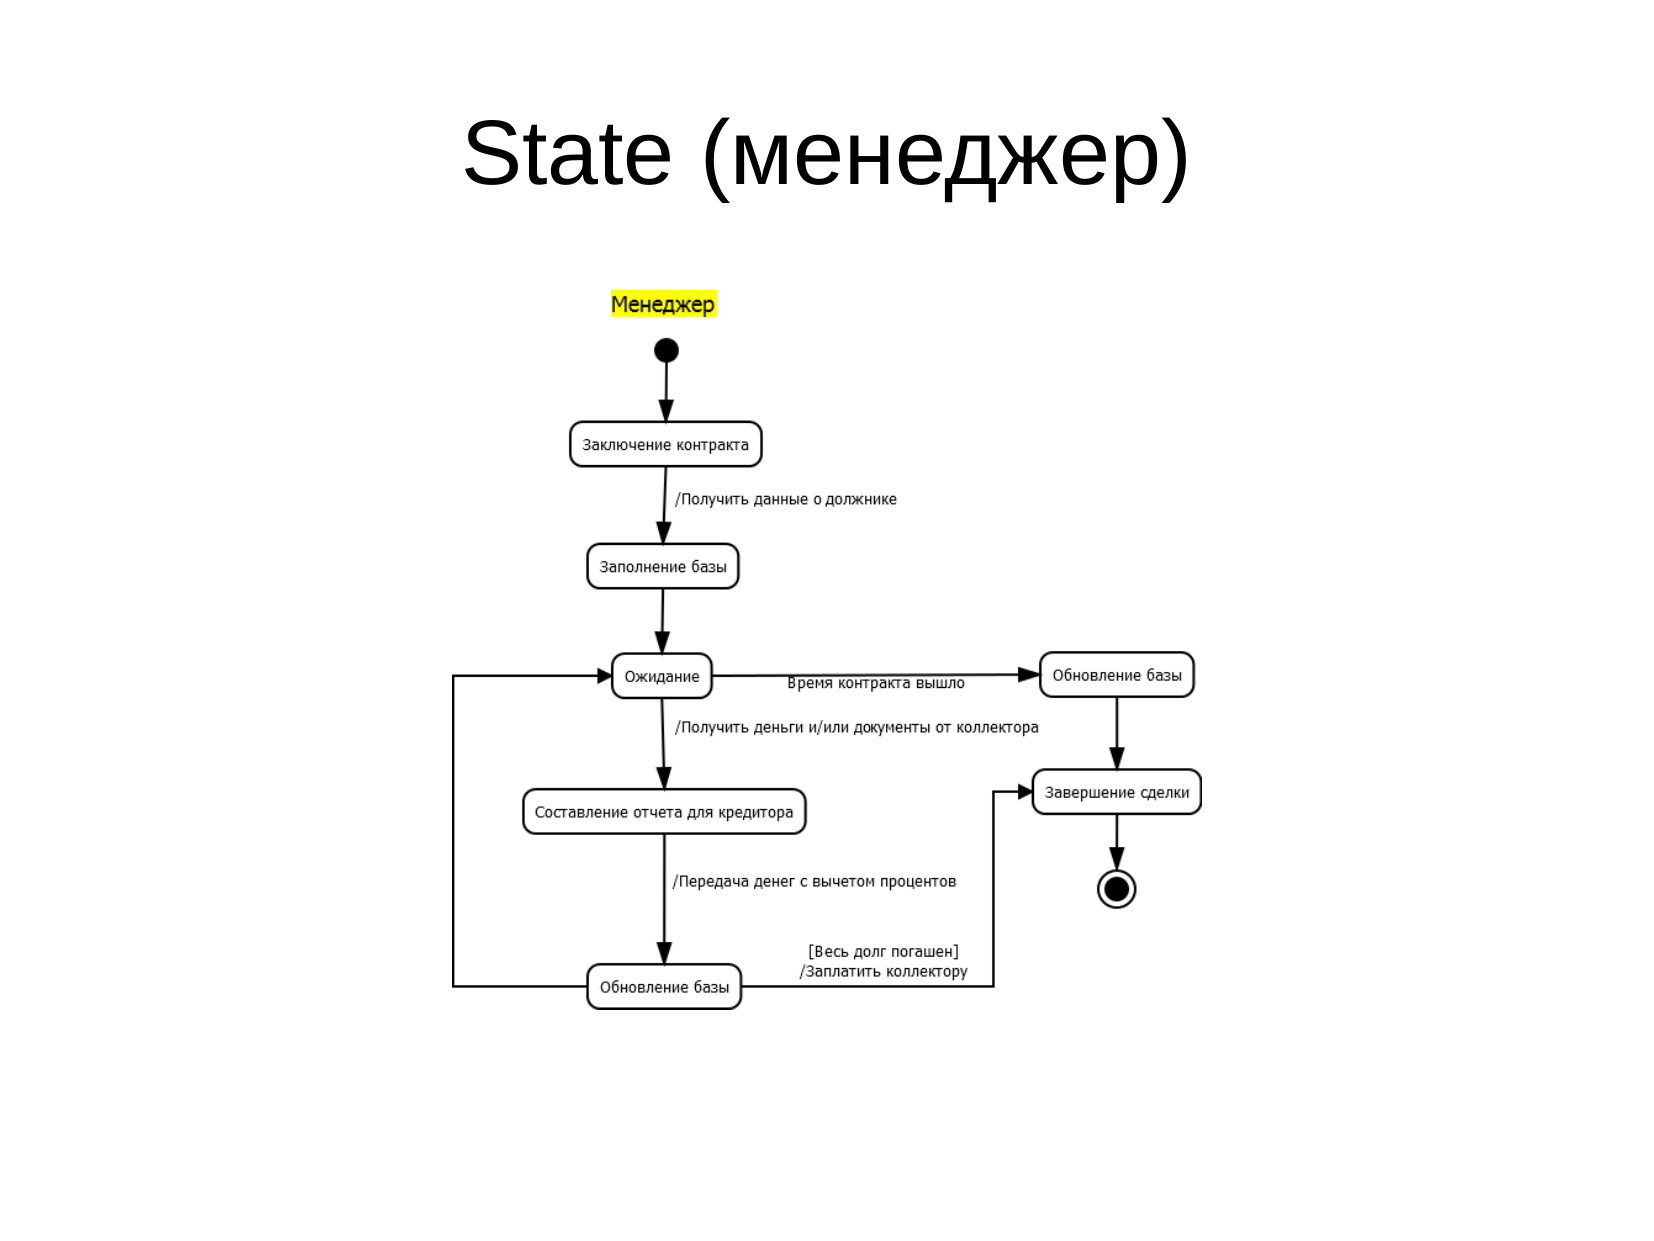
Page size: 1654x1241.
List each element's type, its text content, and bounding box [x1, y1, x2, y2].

picture [452, 290, 1202, 1010]
title State (менеджер) [82, 49, 1571, 257]
